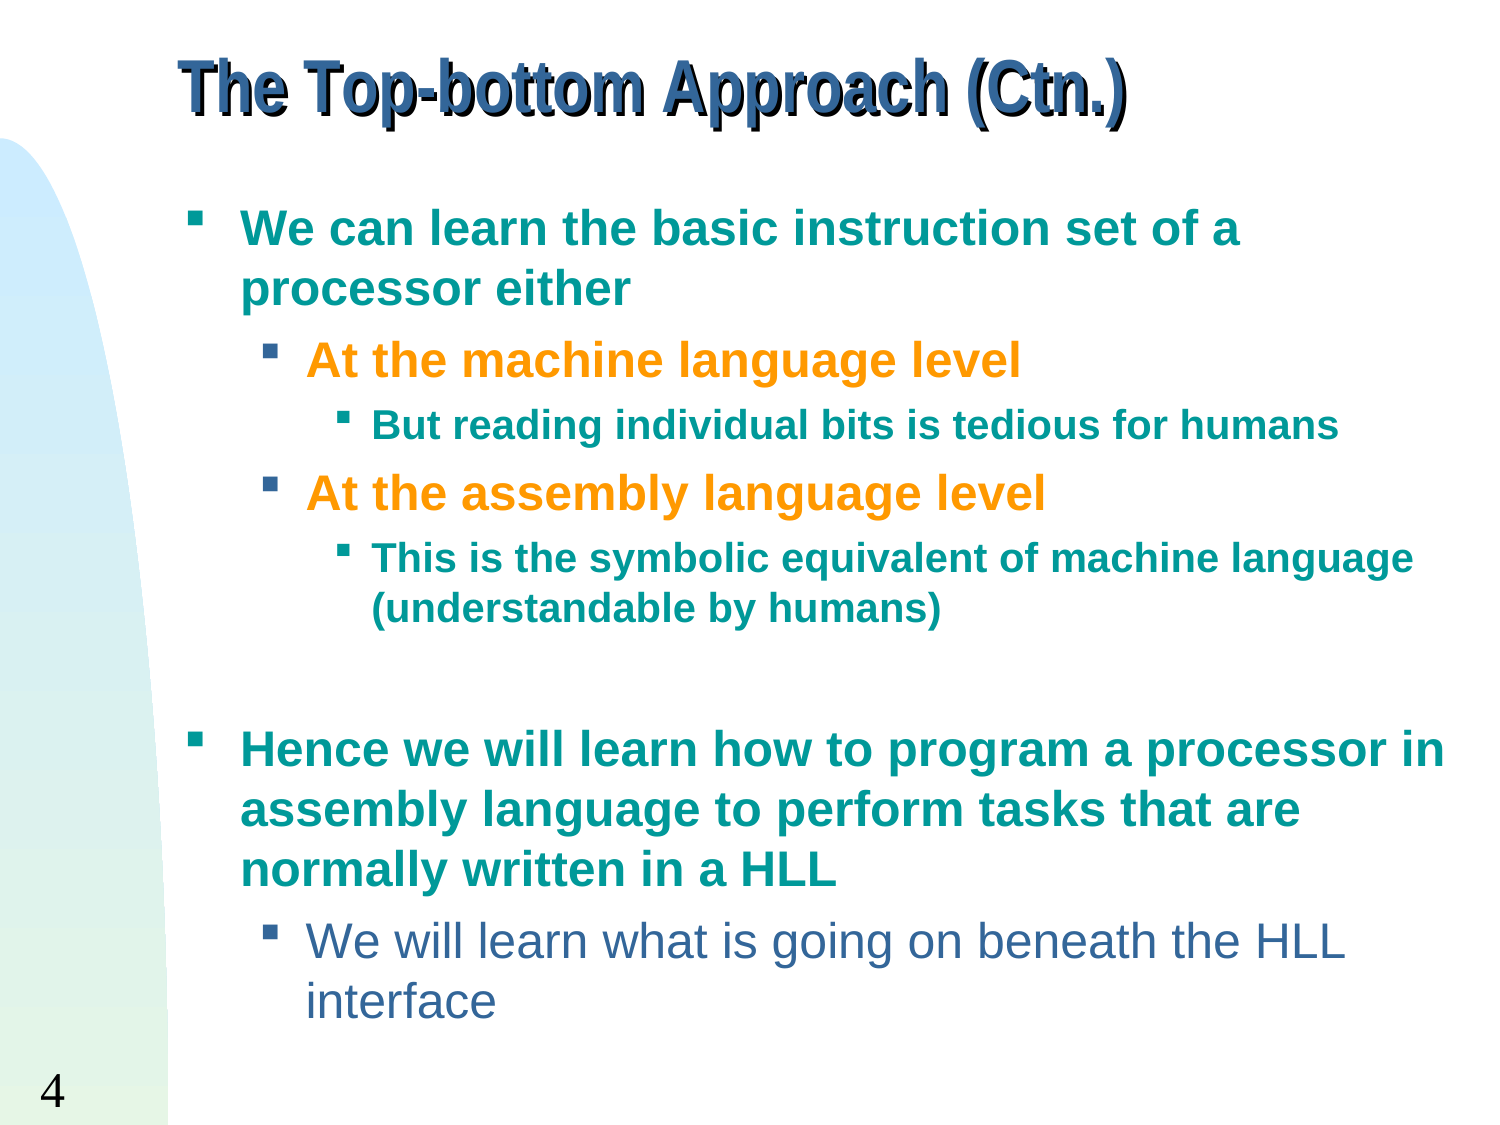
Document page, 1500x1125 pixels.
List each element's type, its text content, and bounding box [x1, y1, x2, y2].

title The Top-bottom Approach (Ctn.) [162, 24, 1456, 163]
list We can learn the basic instruction set of a processor either At the machine language level But reading individual bits is tedious for humans At the assembly language level This is the symbolic equivalent of machine language (understandable by humans) Hence we will learn how to program a processor in assembly language to perform tasks that are normally written in a HLL We will learn what is going on beneath the HLL interface [168, 187, 1463, 1101]
